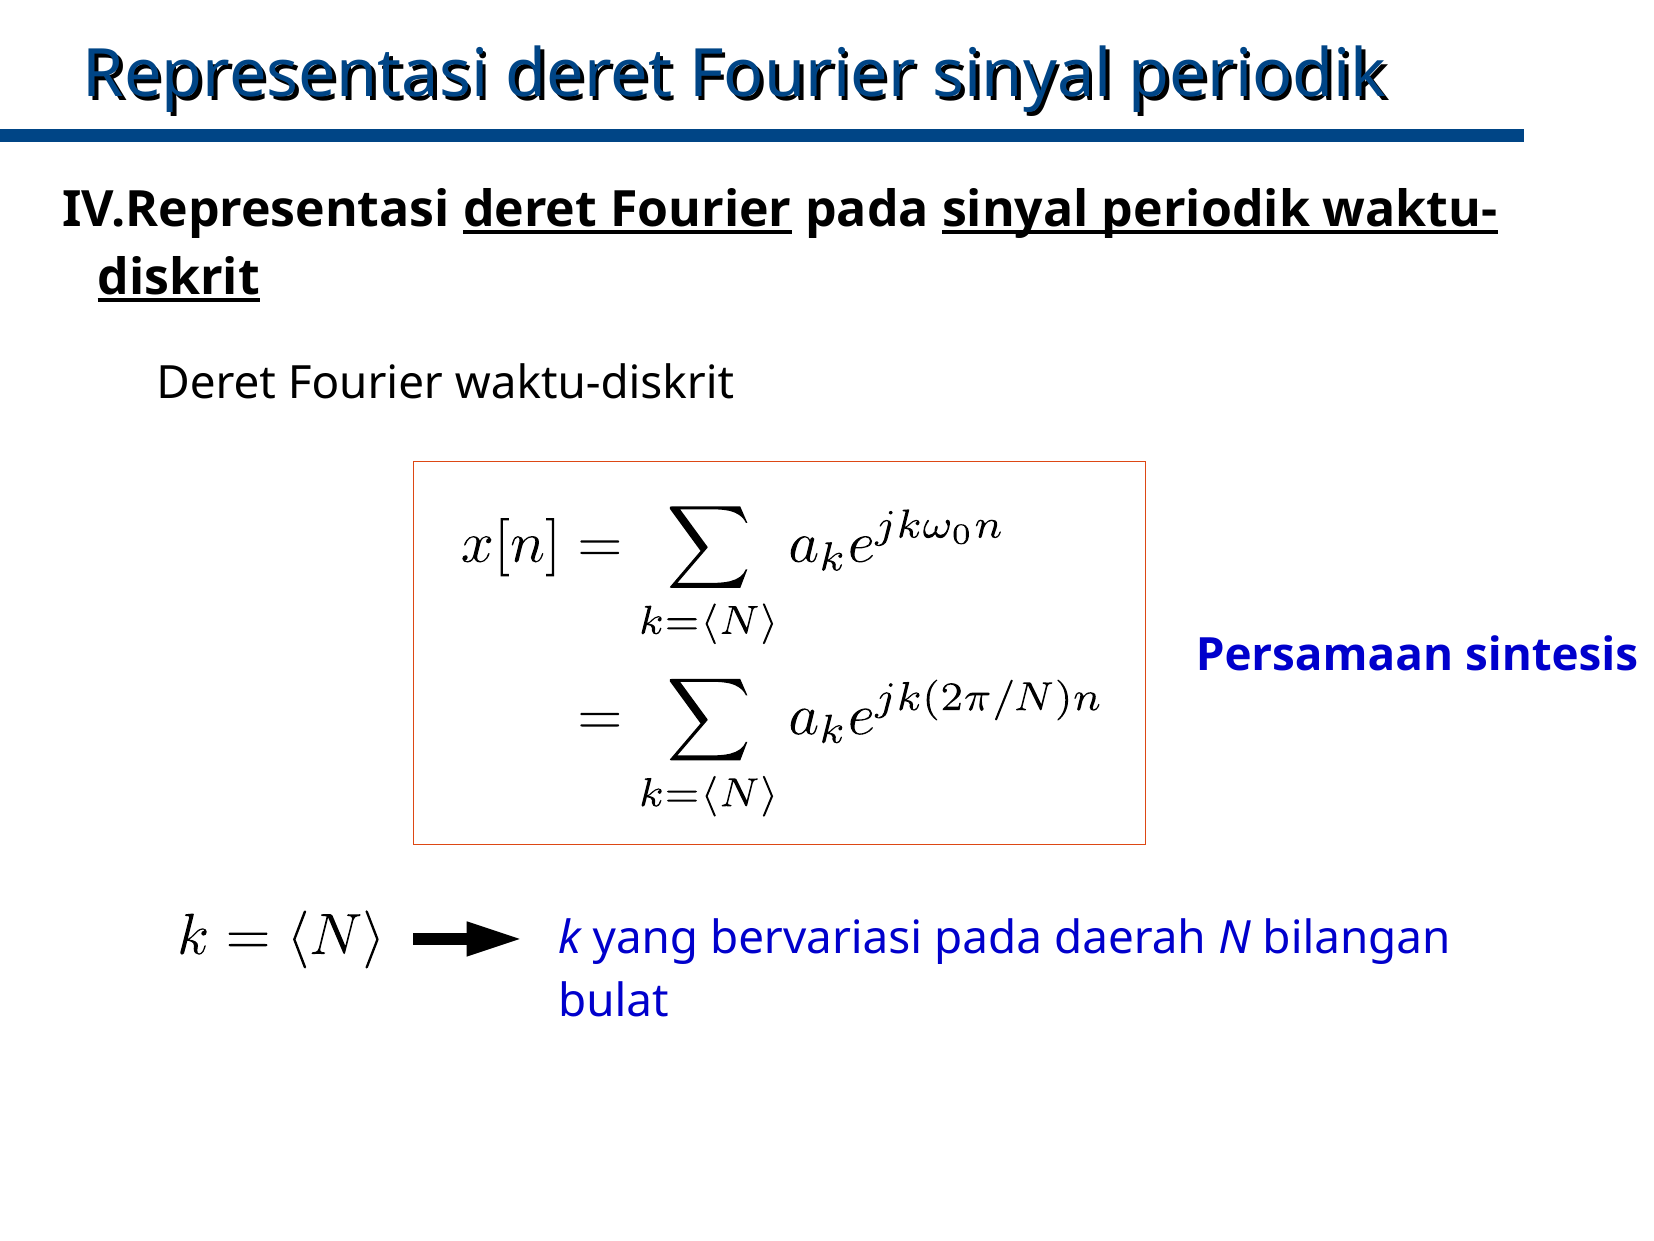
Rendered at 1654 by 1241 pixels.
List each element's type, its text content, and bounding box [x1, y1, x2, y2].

text_box [460, 500, 1102, 817]
text_box Representasi deret Fourier sinyal periodik [82, 0, 1583, 156]
text_box [177, 910, 386, 969]
text_box k yang bervariasi pada daerah N bilangan bulat [543, 897, 1483, 1026]
text_box [0, 129, 1524, 142]
text_box Deret Fourier waktu-diskrit [141, 342, 737, 414]
text_box Representasi deret Fourier pada sinyal periodik waktu-diskrit [41, 159, 1654, 315]
text_box Persamaan sintesis [1181, 614, 1628, 688]
